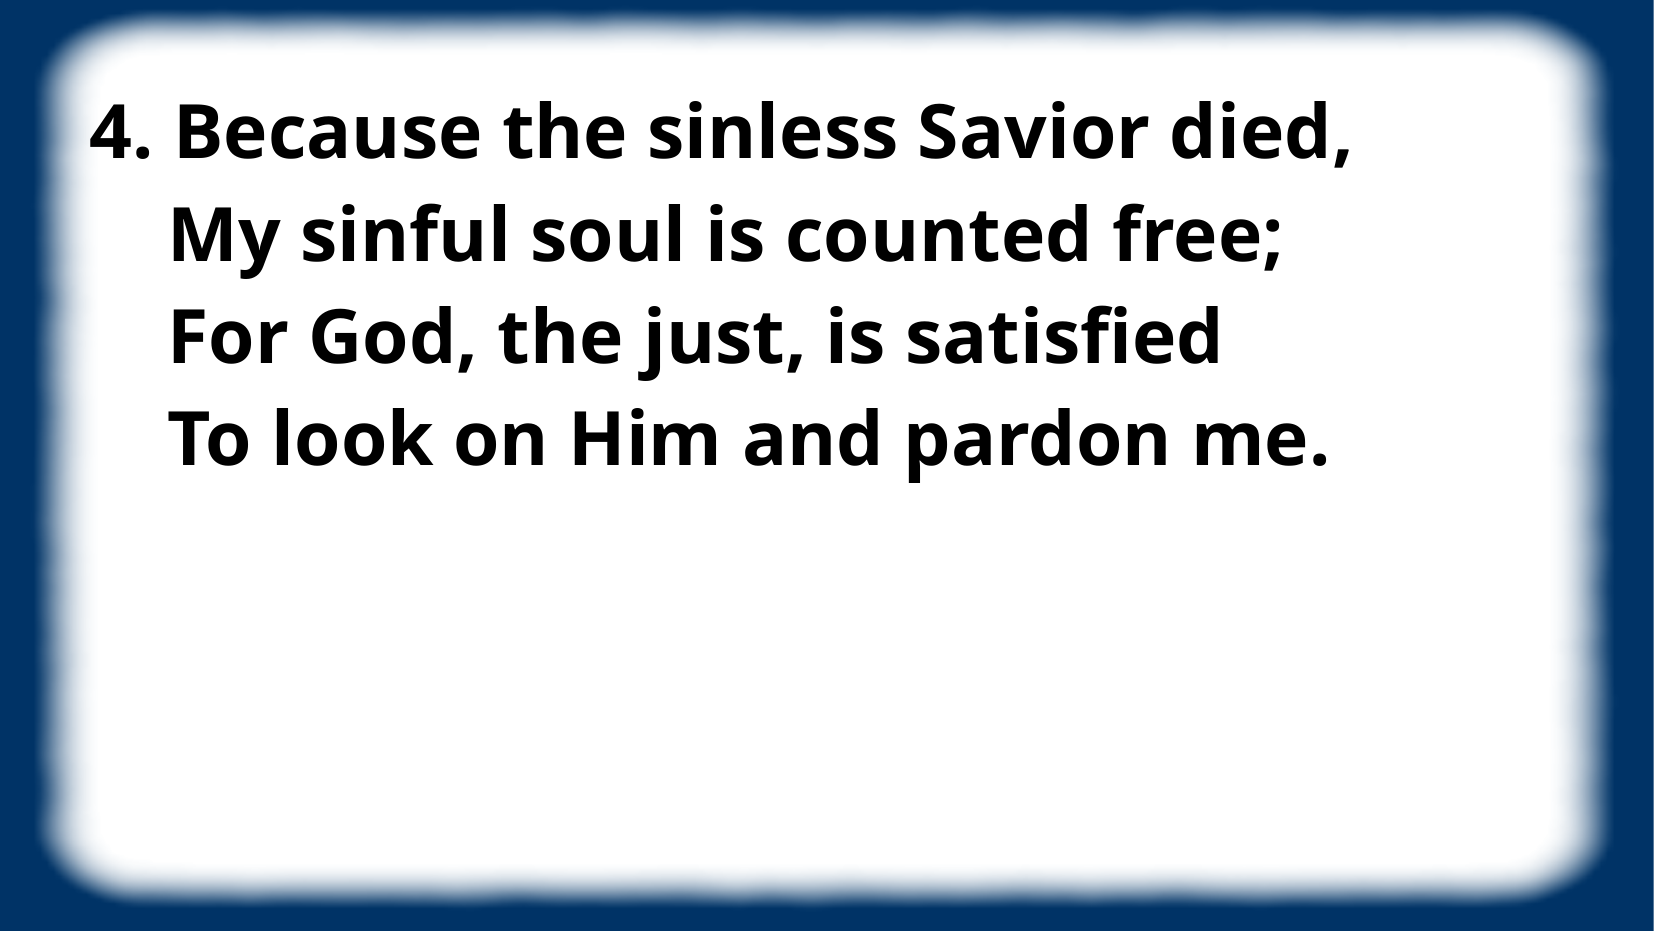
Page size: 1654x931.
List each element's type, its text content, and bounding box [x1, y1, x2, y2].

picture [0, 0, 1654, 931]
text_box 4. Because the sinless Savior died, My sinful soul is counted free; For God, the just, is satisfied To look on Him and pardon me. [75, 71, 1576, 511]
